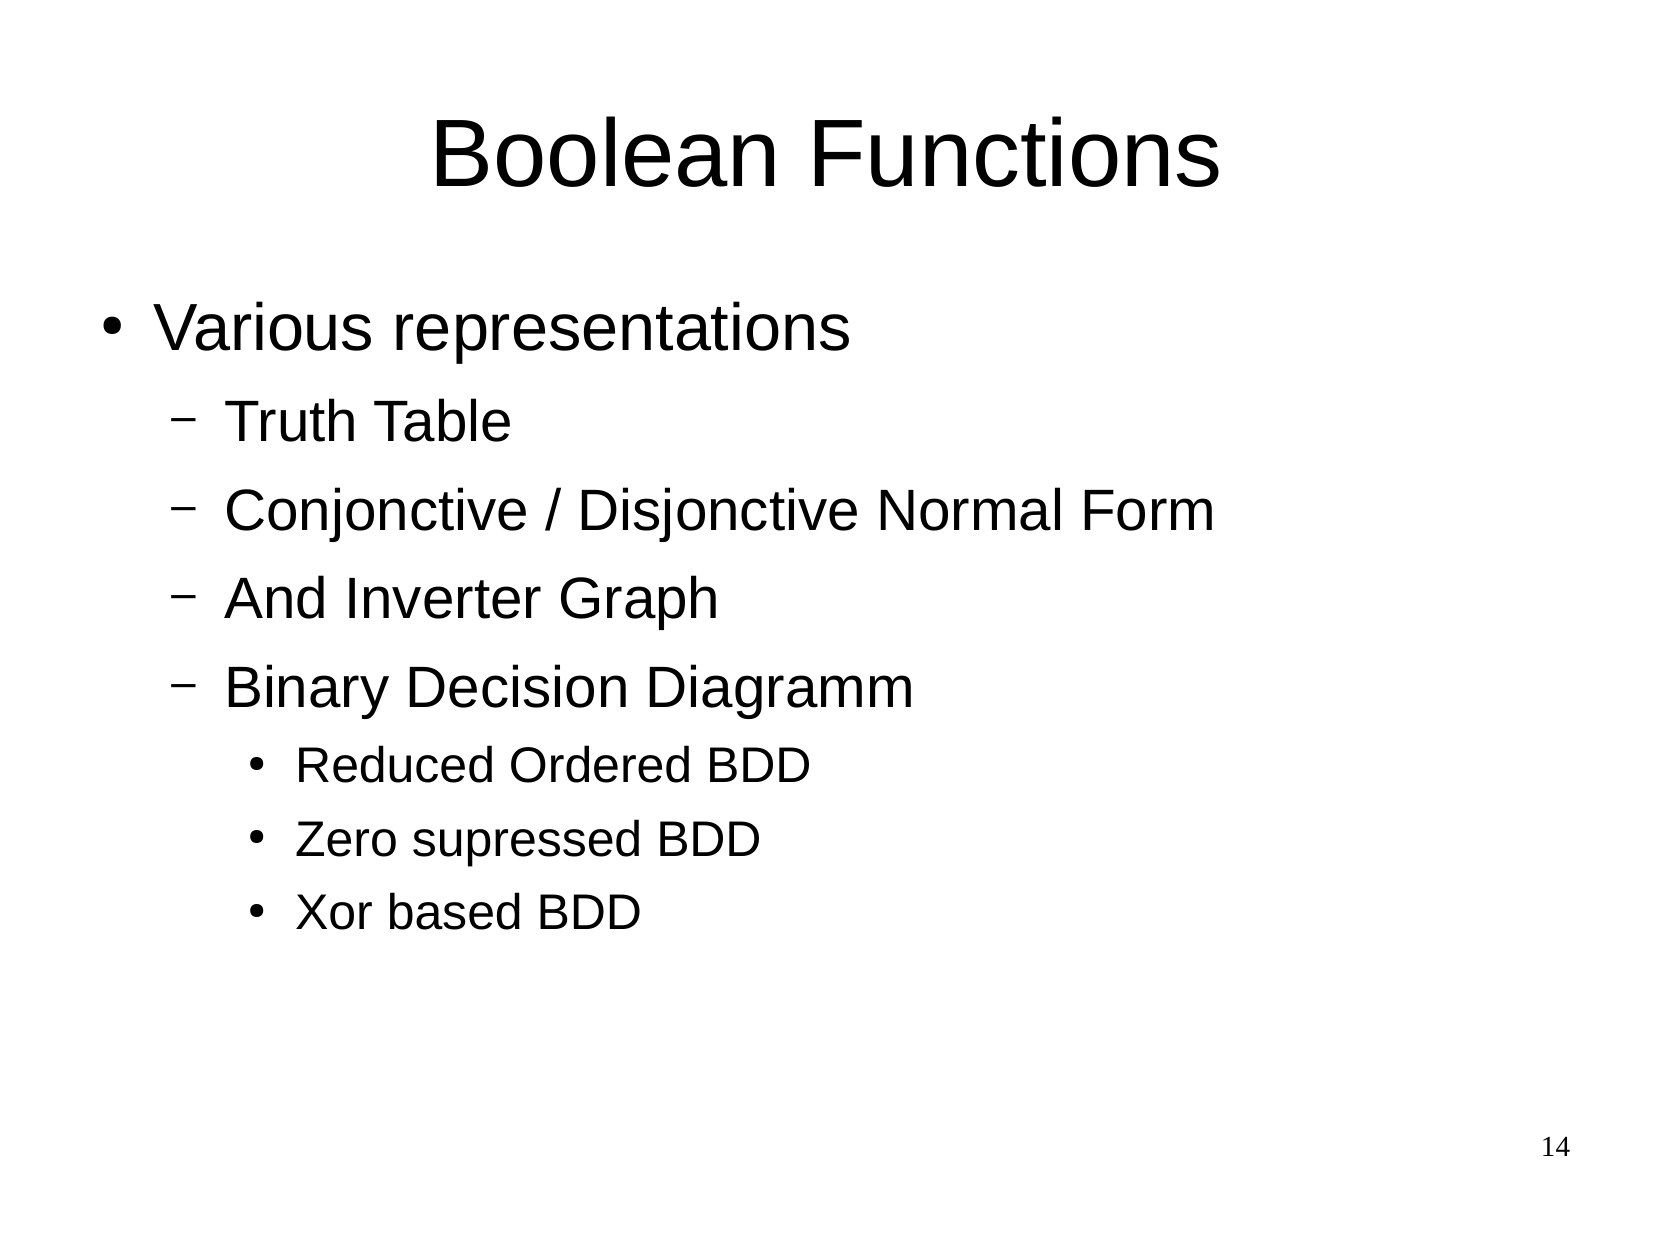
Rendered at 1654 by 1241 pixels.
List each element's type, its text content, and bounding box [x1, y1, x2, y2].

list Various representations Truth Table Conjonctive / Disjonctive Normal Form And Inverter Graph Binary Decision Diagramm Reduced Ordered BDD Zero supressed BDD Xor based BDD [82, 290, 1571, 1010]
title Boolean Functions [82, 49, 1571, 257]
